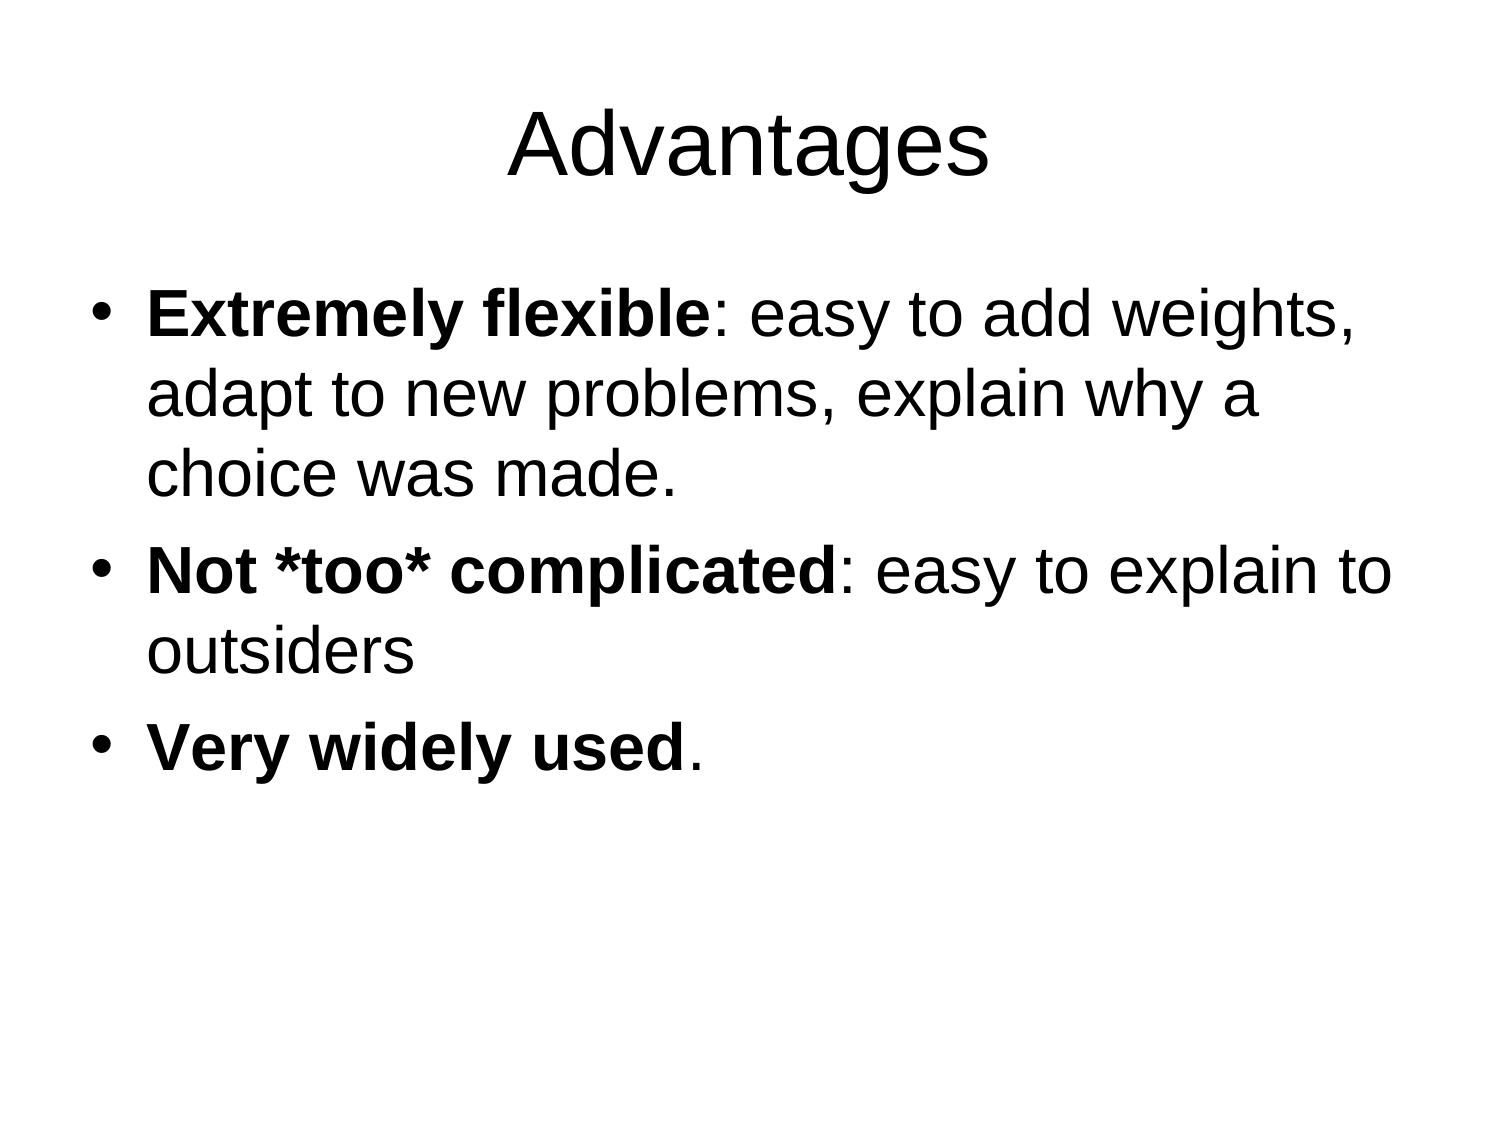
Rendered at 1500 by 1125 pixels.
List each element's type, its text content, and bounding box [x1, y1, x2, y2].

list Extremely flexible: easy to add weights, adapt to new problems, explain why a choice was made. Not *too* complicated: easy to explain to outsiders Very widely used. [75, 262, 1426, 1005]
title Advantages [75, 45, 1426, 233]
